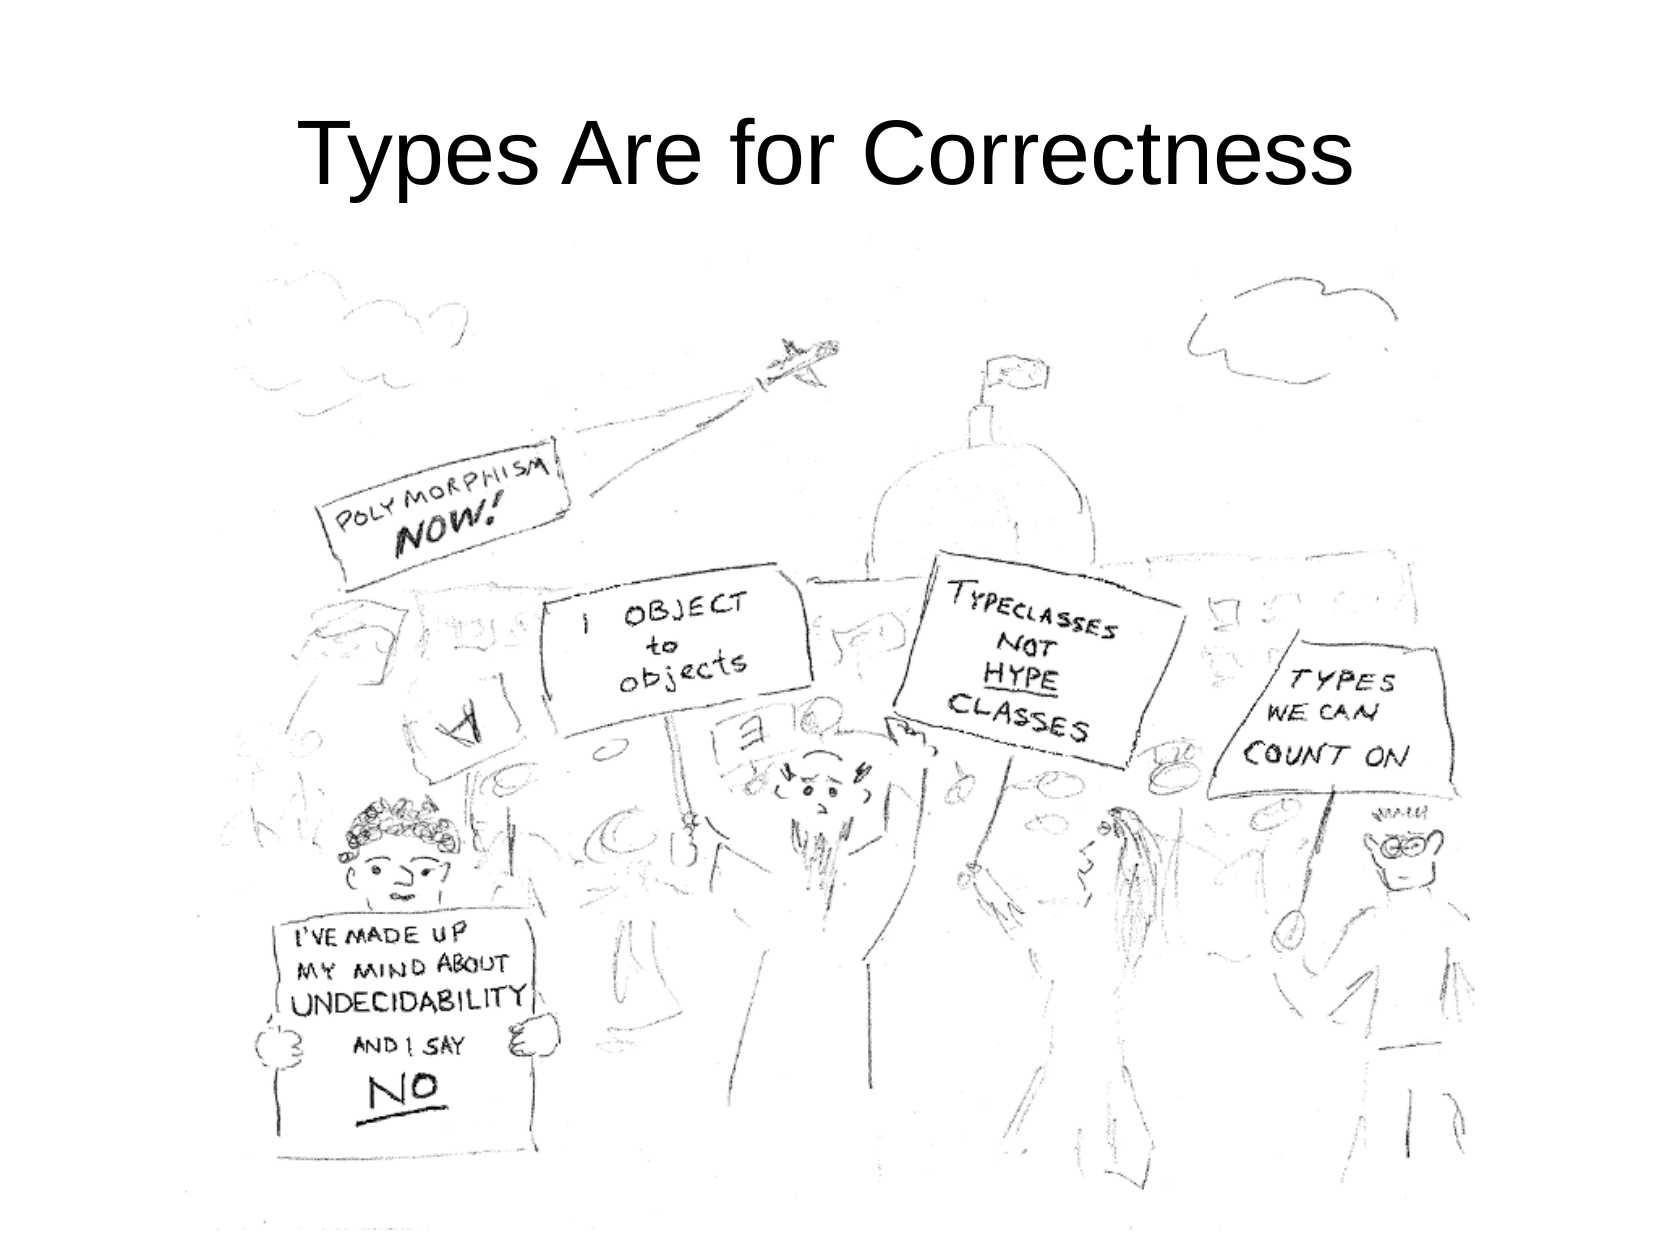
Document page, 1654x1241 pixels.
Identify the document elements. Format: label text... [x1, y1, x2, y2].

title Types Are for Correctness [82, 49, 1571, 257]
picture [185, 224, 1481, 1231]
